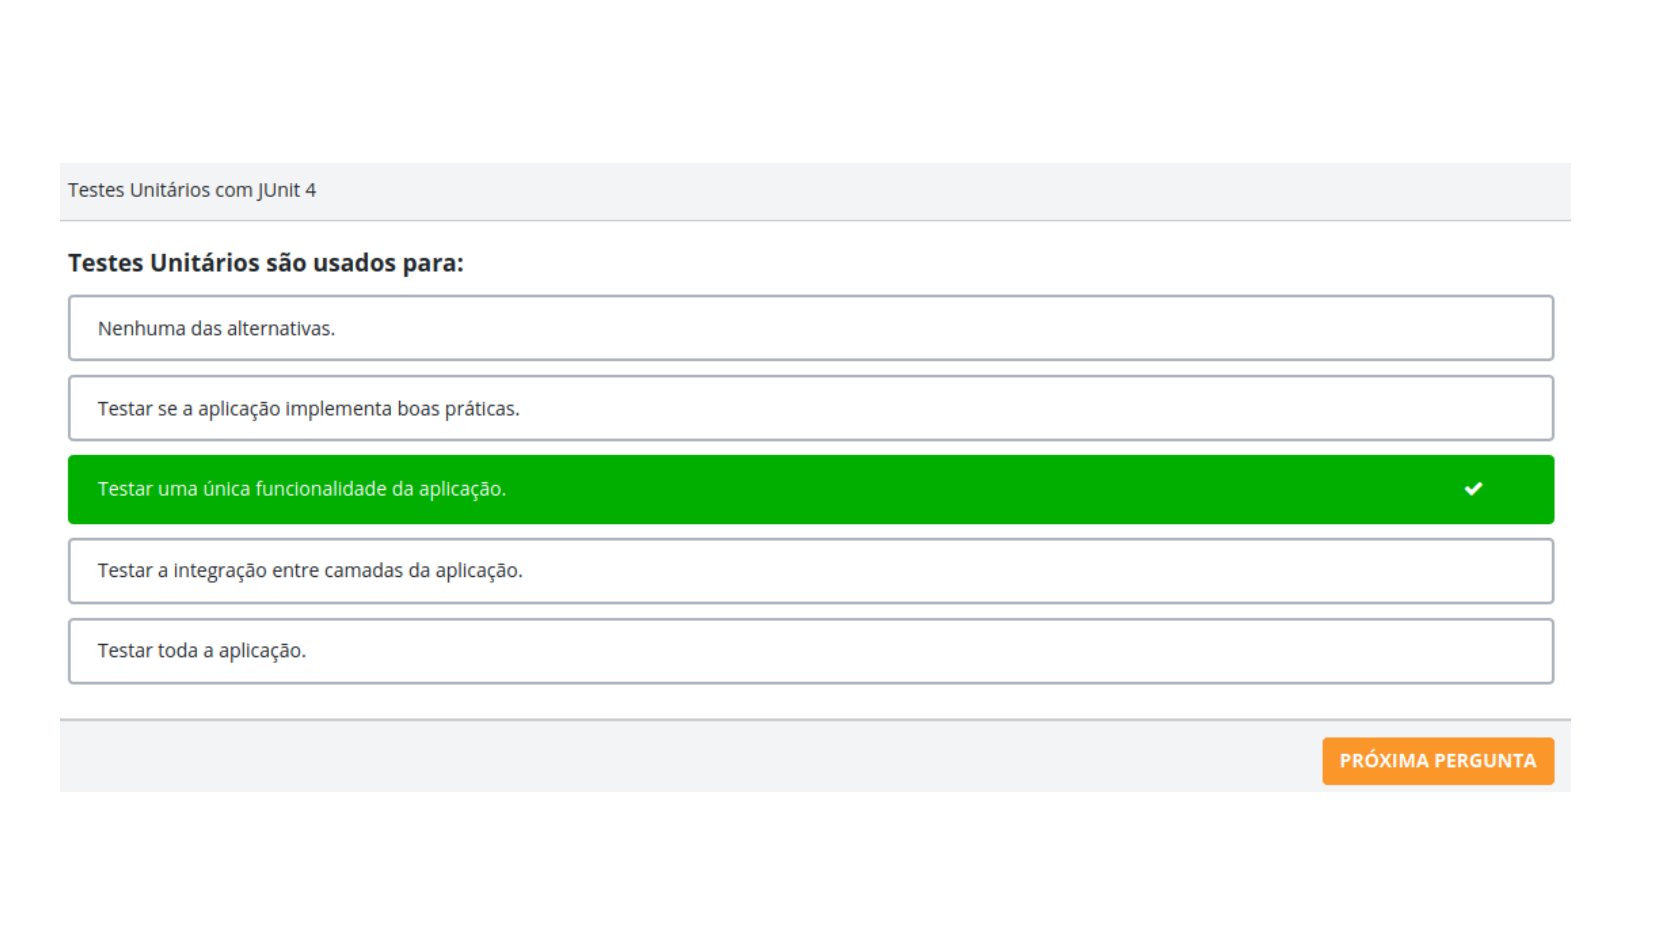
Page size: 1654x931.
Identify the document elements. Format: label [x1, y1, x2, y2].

picture [60, 163, 1571, 792]
